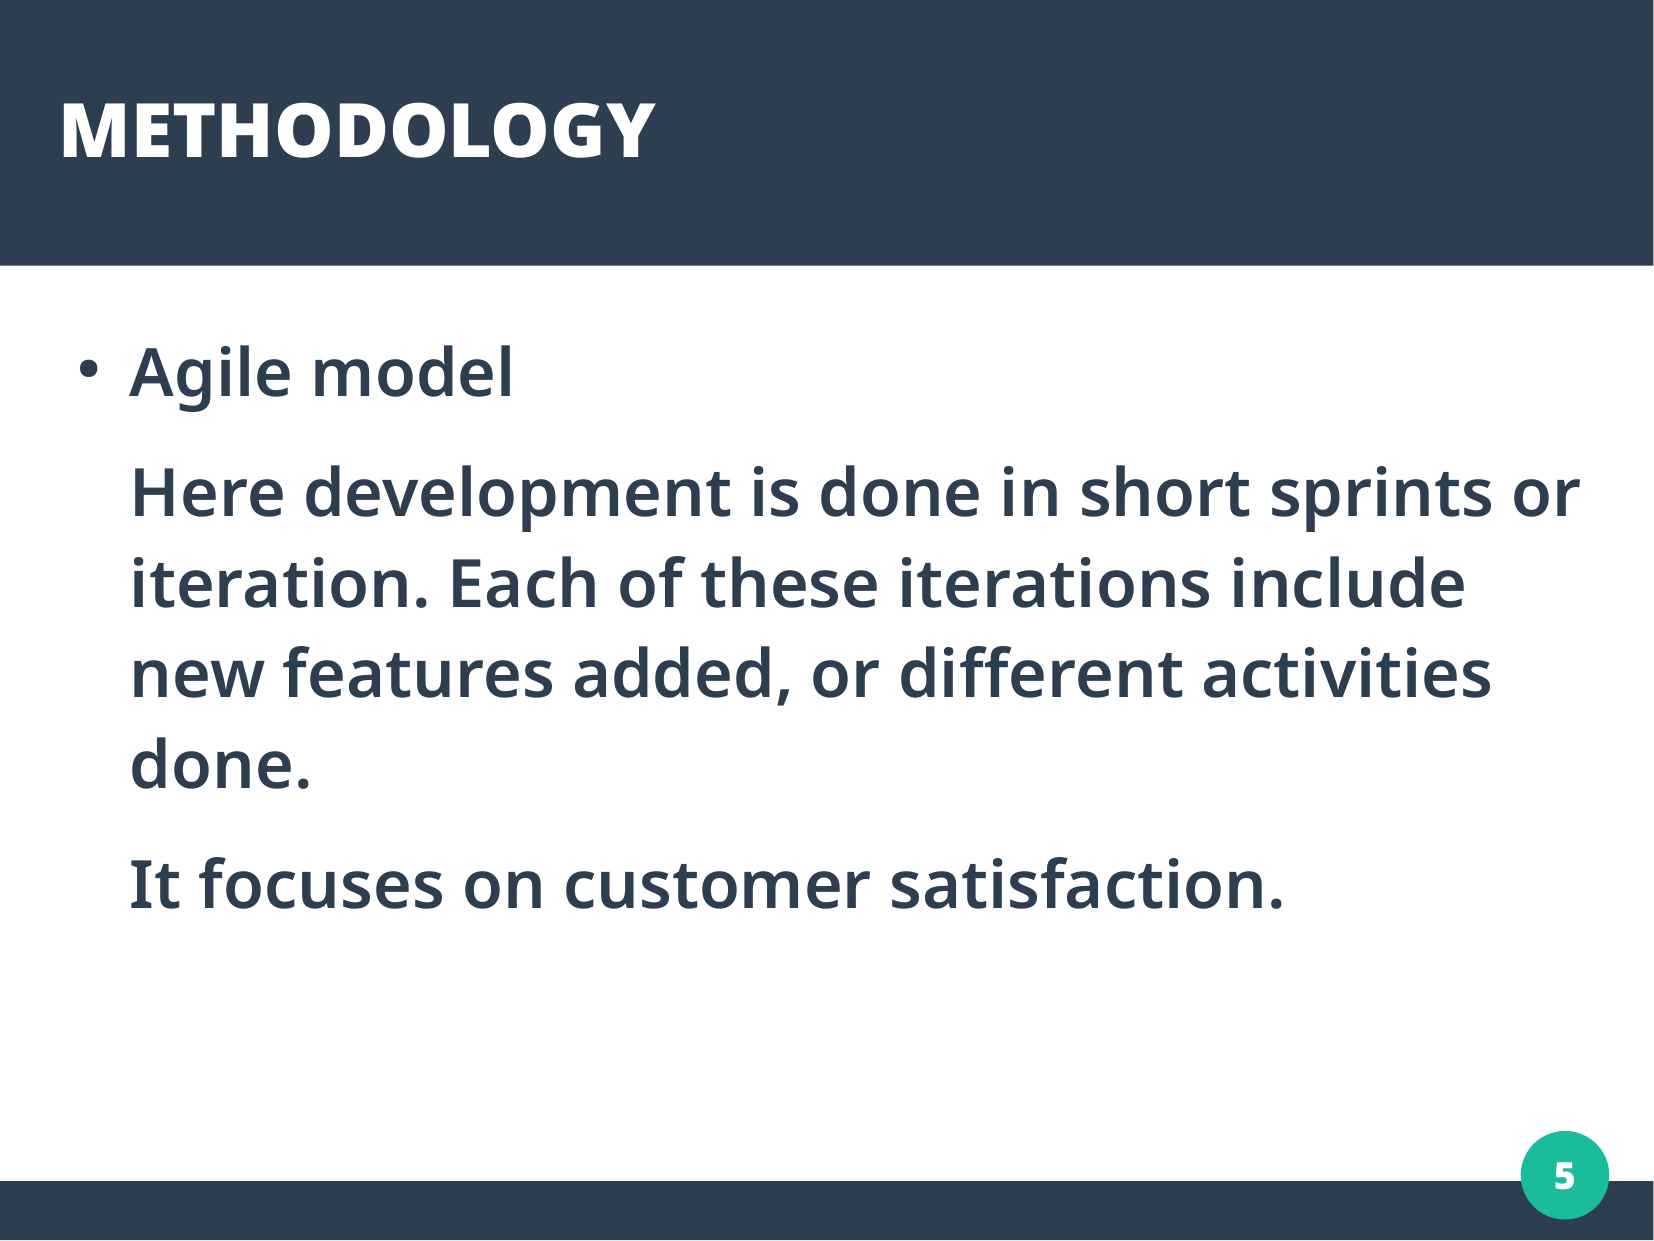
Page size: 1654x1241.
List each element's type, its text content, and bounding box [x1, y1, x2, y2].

title METHODOLOGY [59, 49, 1595, 207]
list Agile model Here development is done in short sprints or iteration. Each of these iterations include new features added, or different activities done. It focuses on customer satisfaction. [59, 324, 1595, 1152]
